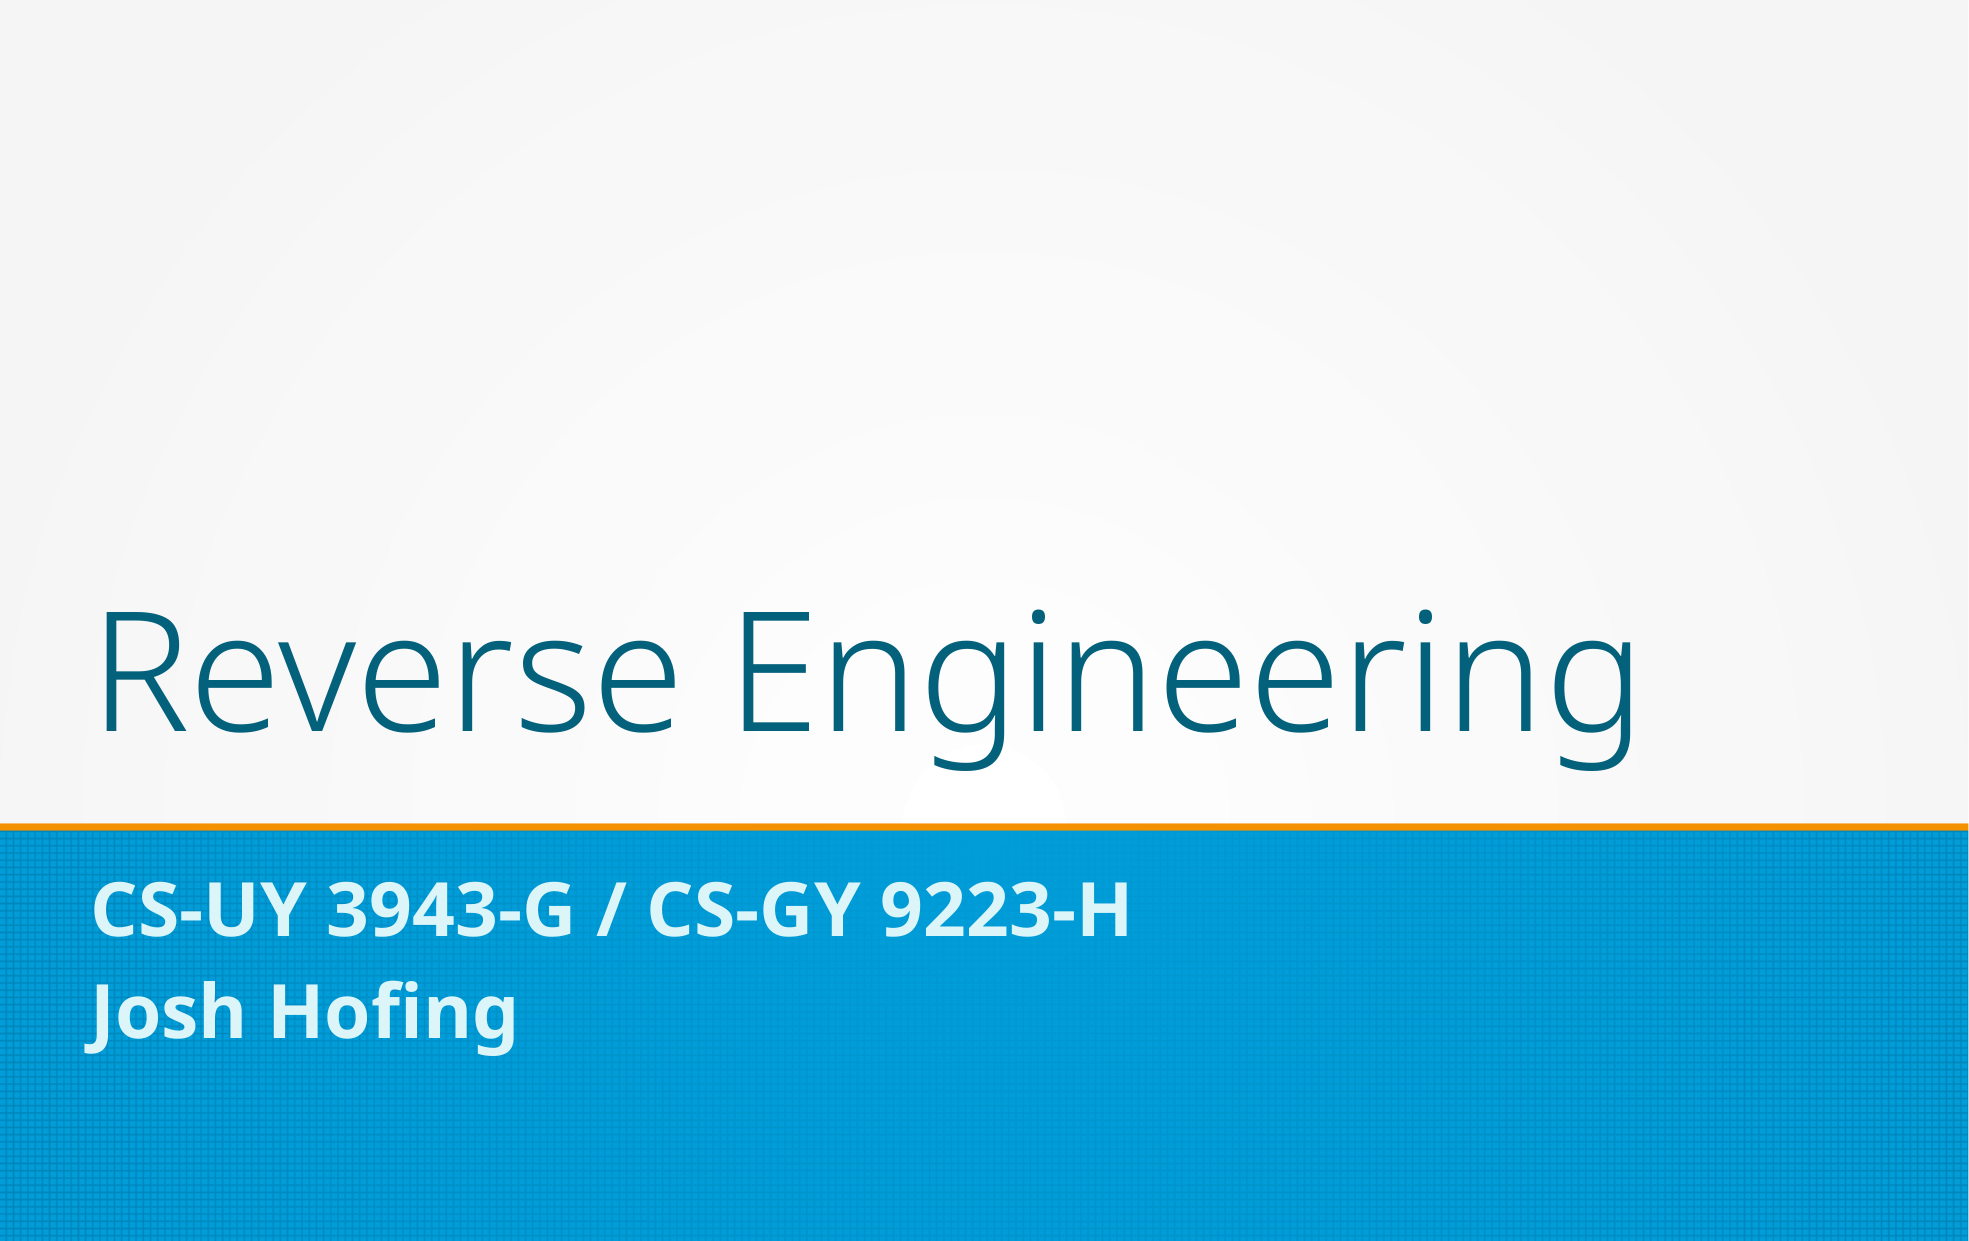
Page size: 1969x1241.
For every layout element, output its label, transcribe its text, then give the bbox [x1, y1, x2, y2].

title Reverse Engineering [90, 49, 1862, 781]
picture [0, 0, 1969, 830]
subtitle CS-UY 3943-G / CS-GY 9223-H Josh Hofing [90, 855, 1861, 1111]
